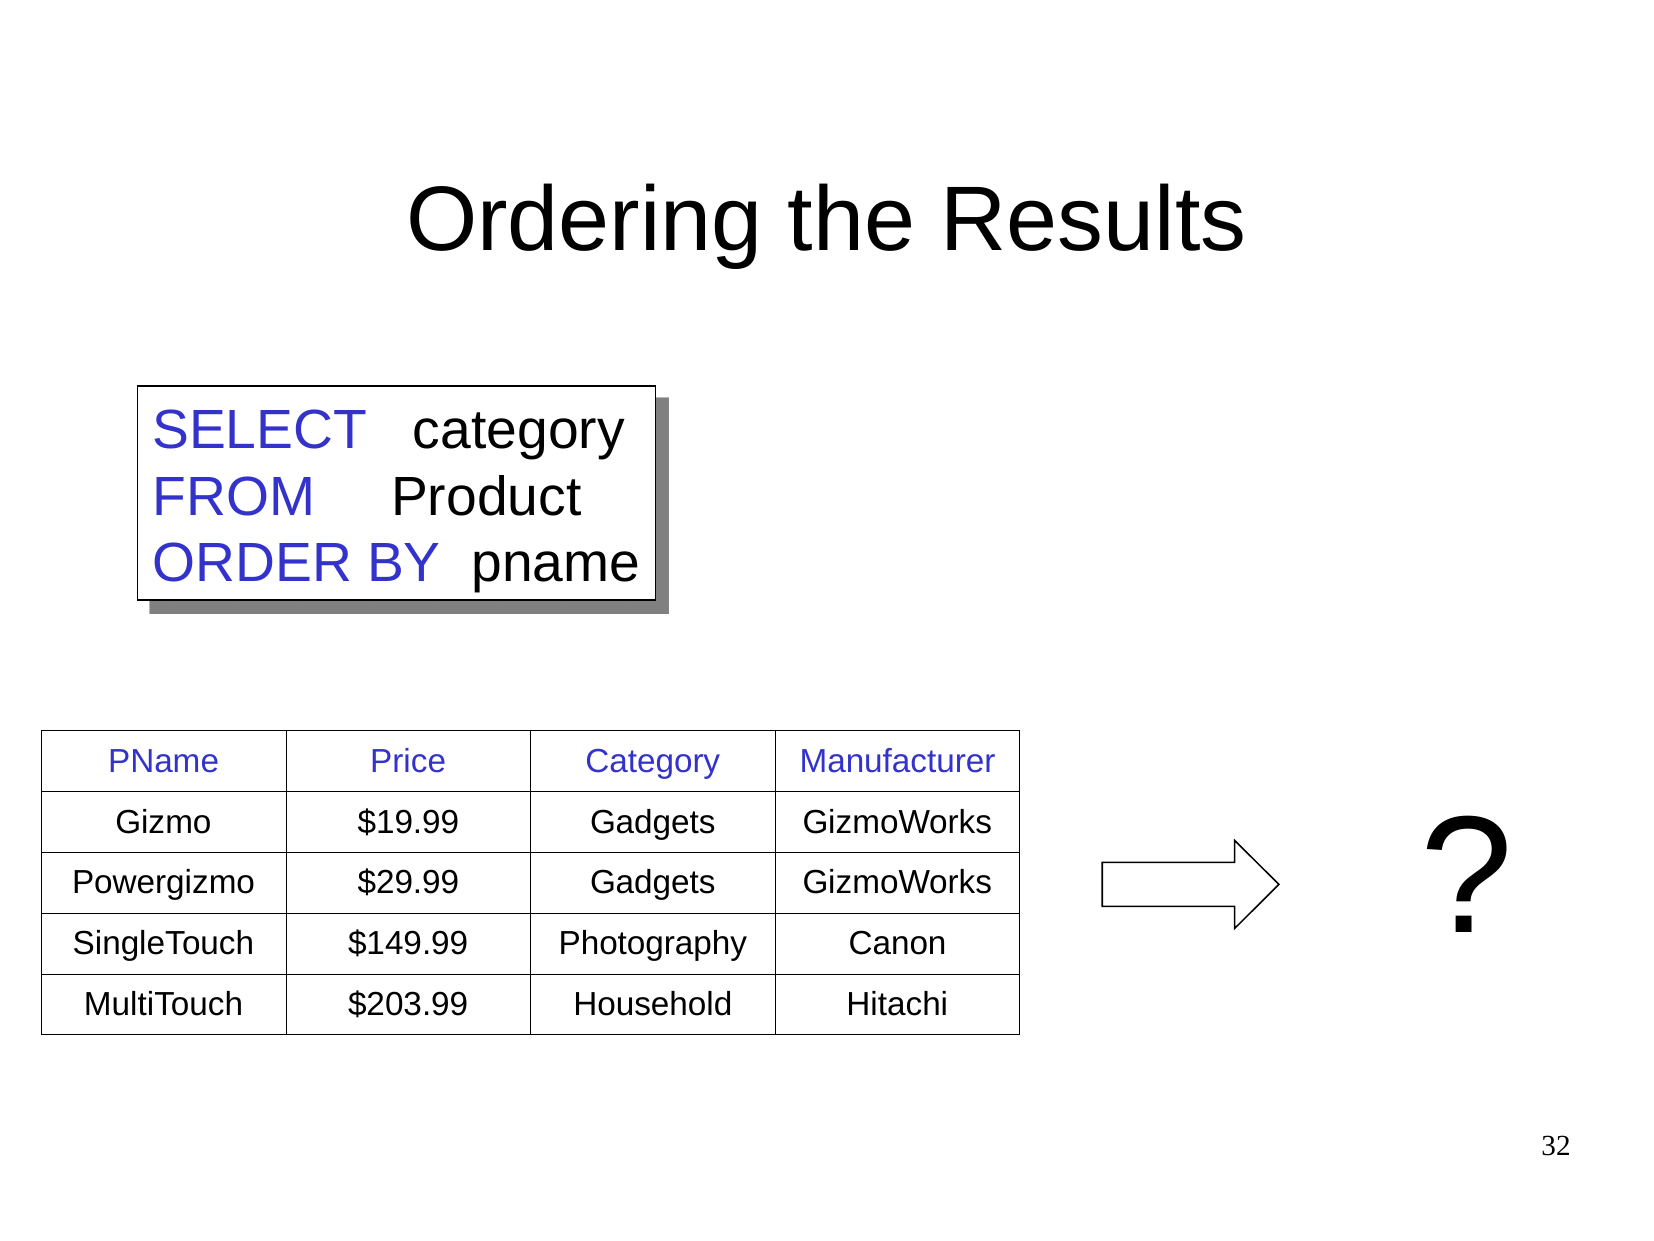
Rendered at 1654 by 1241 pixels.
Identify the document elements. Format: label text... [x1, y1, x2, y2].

table_cell Gadgets [531, 853, 775, 913]
table_cell $19.99 [287, 792, 530, 852]
table_cell GizmoWorks [776, 853, 1019, 913]
table_cell Household [531, 975, 775, 1034]
table_cell $29.99 [287, 853, 530, 913]
table_cell GizmoWorks [776, 792, 1019, 852]
table_cell Powergizmo [42, 853, 286, 913]
table_cell SingleTouch [42, 914, 286, 974]
table_cell $149.99 [287, 914, 530, 974]
table_header Price [287, 731, 530, 791]
table_cell MultiTouch [42, 975, 286, 1034]
text_box ? [1405, 757, 1528, 974]
title Ordering the Results [124, 110, 1530, 317]
text_box SELECT category FROM Product ORDER BY pname [137, 385, 656, 600]
table_header Manufacturer [776, 731, 1019, 791]
table_cell $203.99 [287, 975, 530, 1034]
table_cell Photography [531, 914, 775, 974]
table_cell Gizmo [42, 792, 286, 852]
table_header Category [531, 731, 775, 791]
table_cell Canon [776, 914, 1019, 974]
table_cell Gadgets [531, 792, 775, 852]
table_header PName [42, 731, 286, 791]
table_cell Hitachi [776, 975, 1019, 1034]
